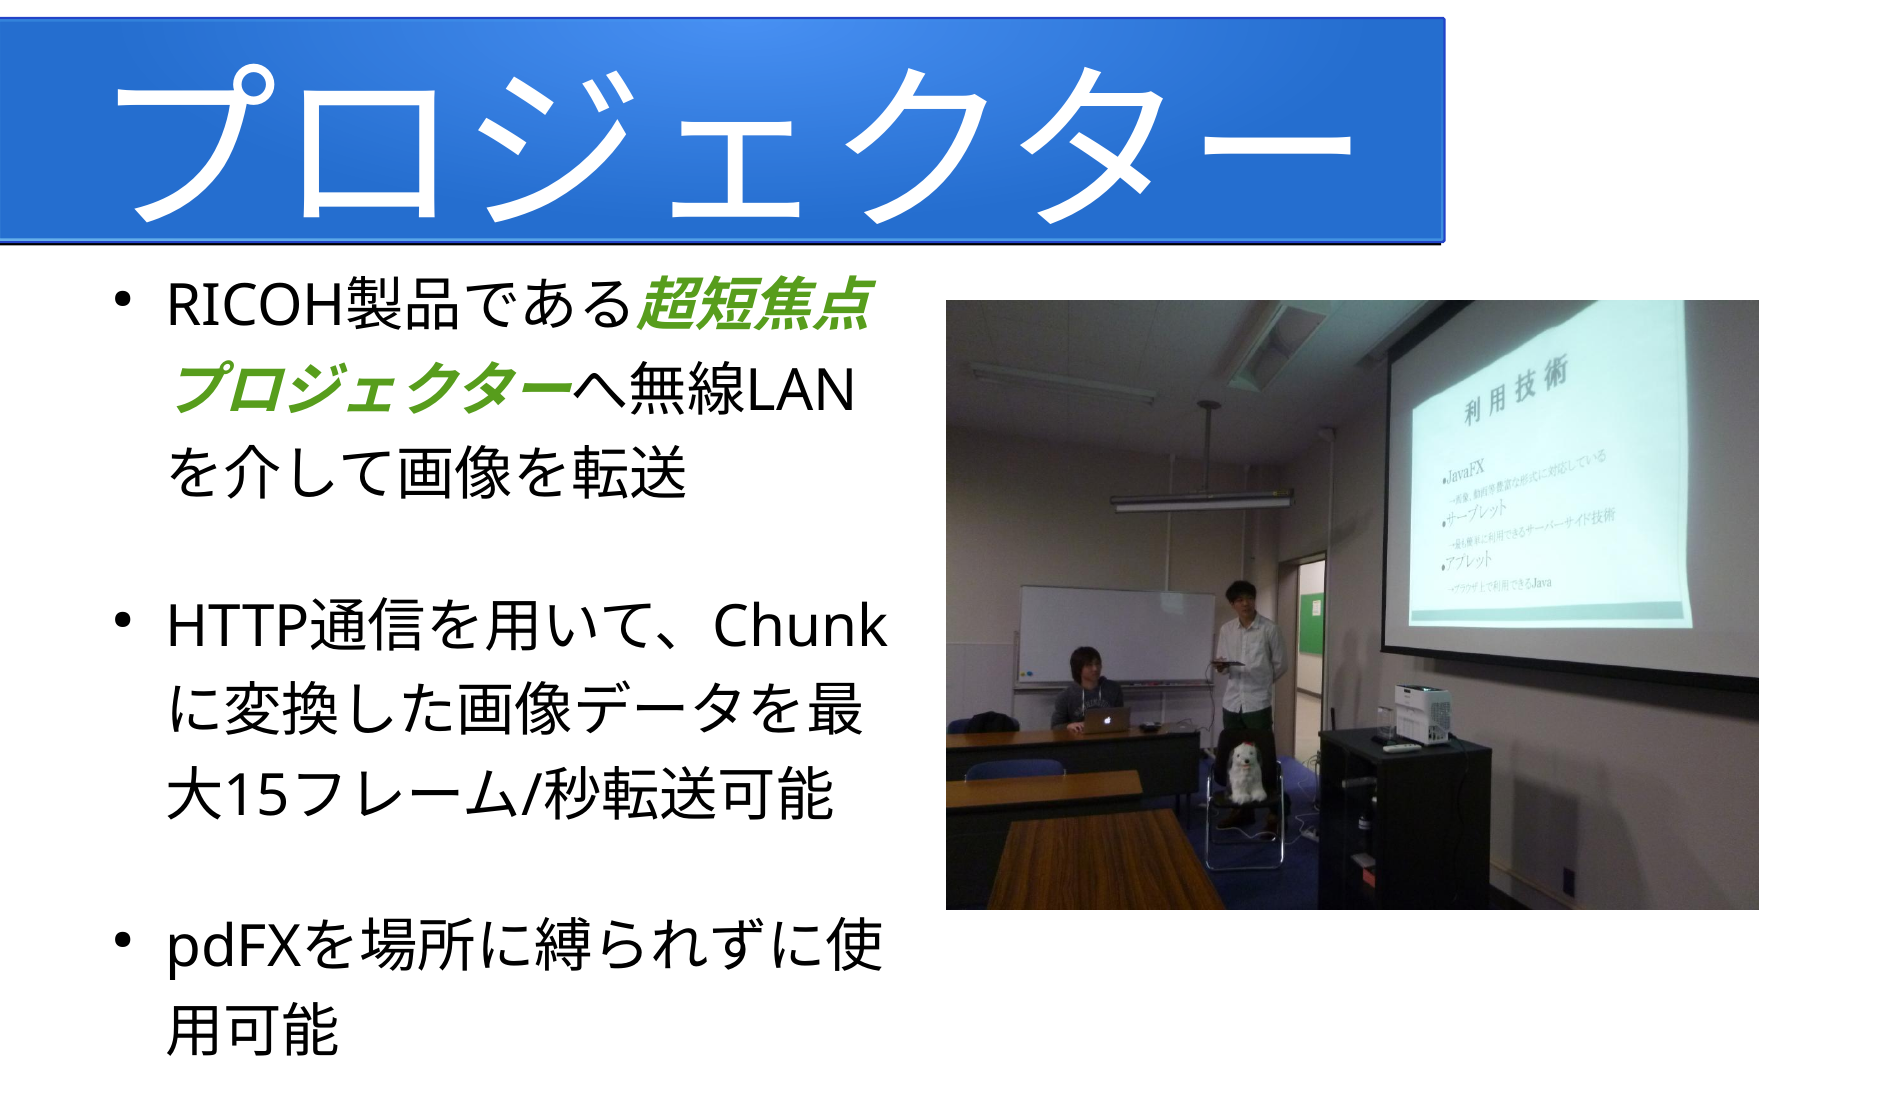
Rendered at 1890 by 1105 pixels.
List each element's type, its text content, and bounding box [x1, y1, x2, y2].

list RICOH製品である超短焦点プロジェクターへ無線LANを介して画像を転送 HTTP通信を用いて、Chunkに変換した画像データを最大15フレーム/秒転送可能 pdFXを場所に縛られずに使用可能 [94, 258, 906, 899]
picture [946, 300, 1759, 910]
title プロジェクター [94, 16, 1429, 257]
